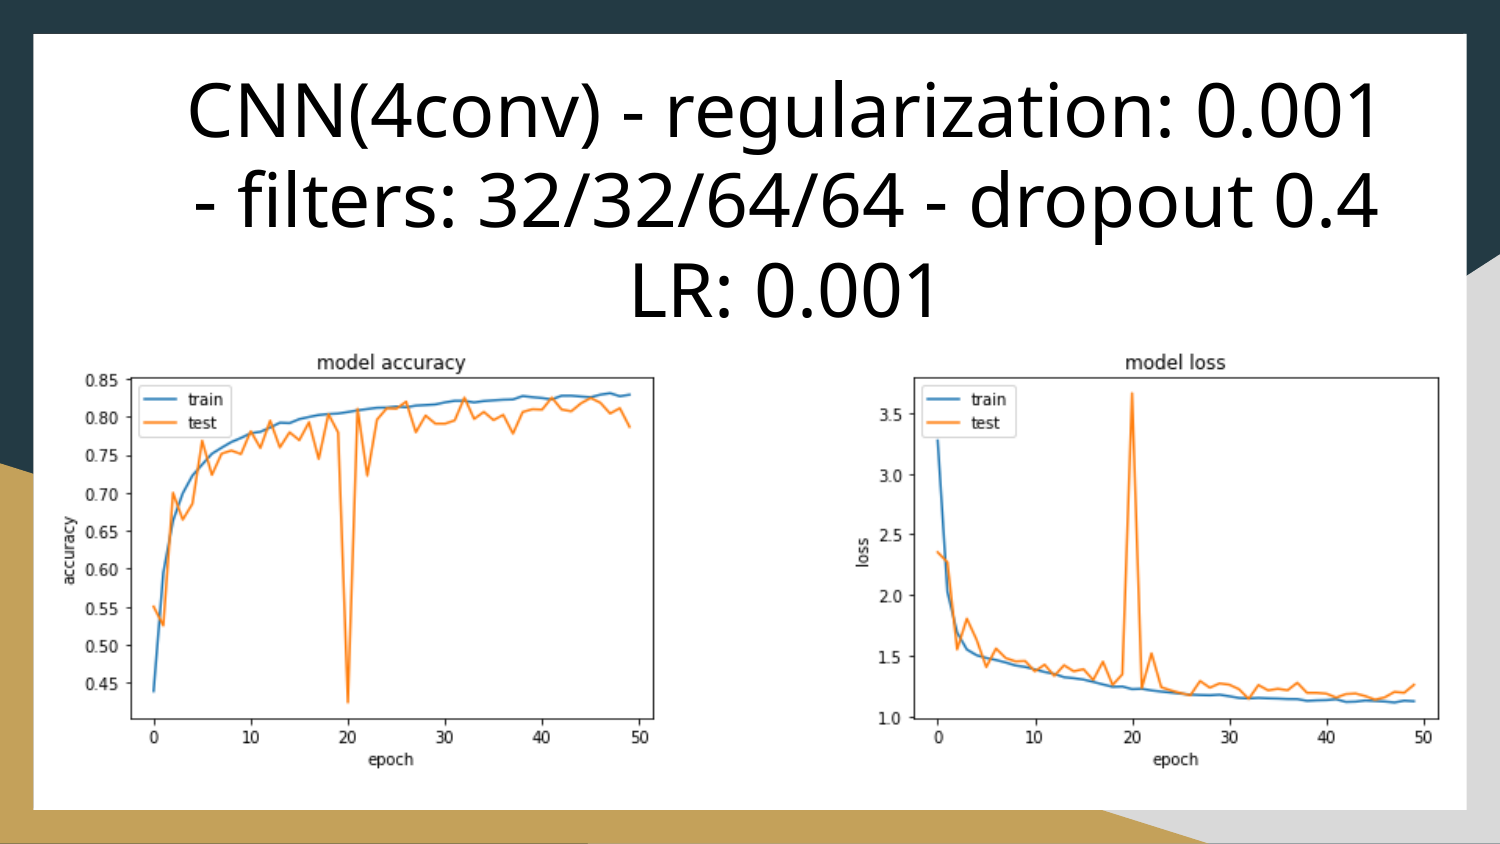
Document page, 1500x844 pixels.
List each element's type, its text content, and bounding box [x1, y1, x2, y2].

picture [845, 343, 1449, 778]
title CNN(4conv) - regularization: 0.001 - filters: 32/32/64/64 - dropout 0.4 LR: 0.001 [51, 48, 1449, 283]
picture [51, 343, 664, 778]
